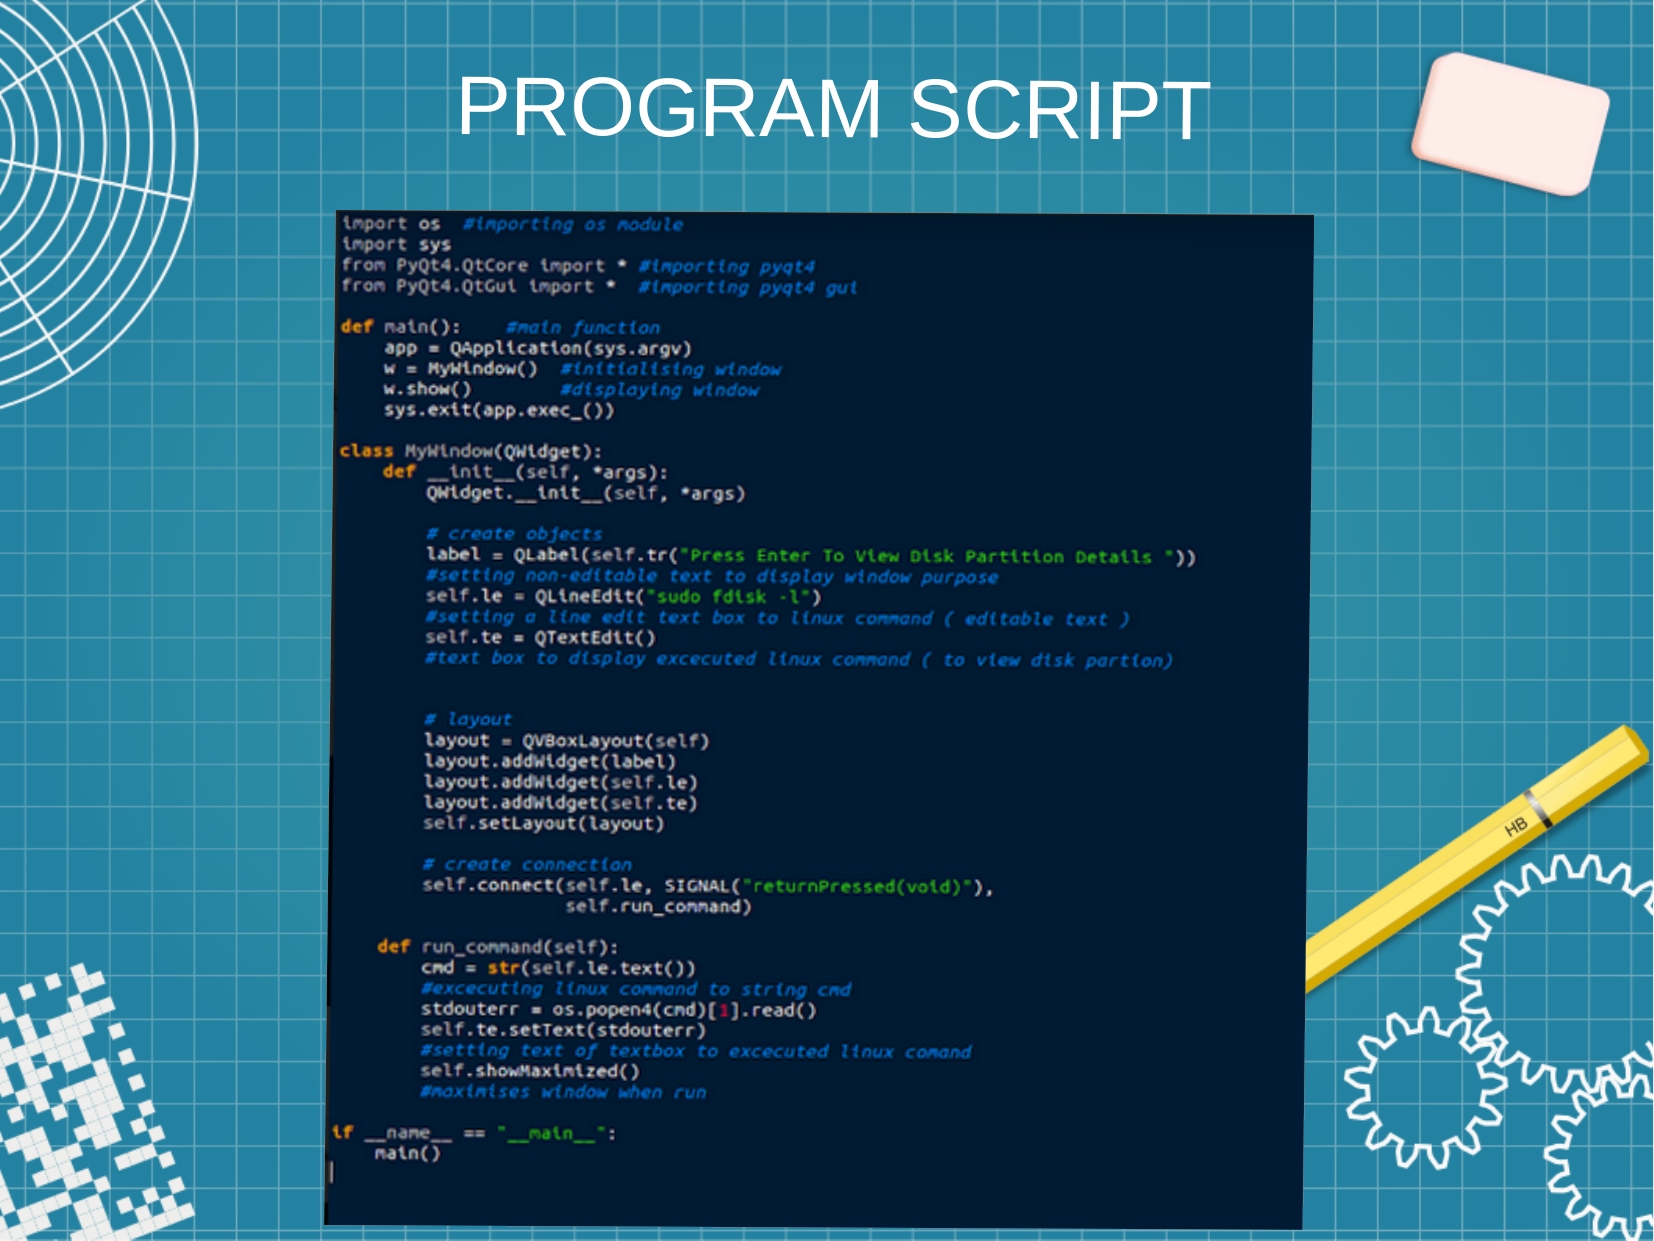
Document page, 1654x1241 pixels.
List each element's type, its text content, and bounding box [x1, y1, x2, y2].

title PROGRAM SCRIPT [90, 53, 1579, 166]
picture [0, 0, 1654, 1241]
